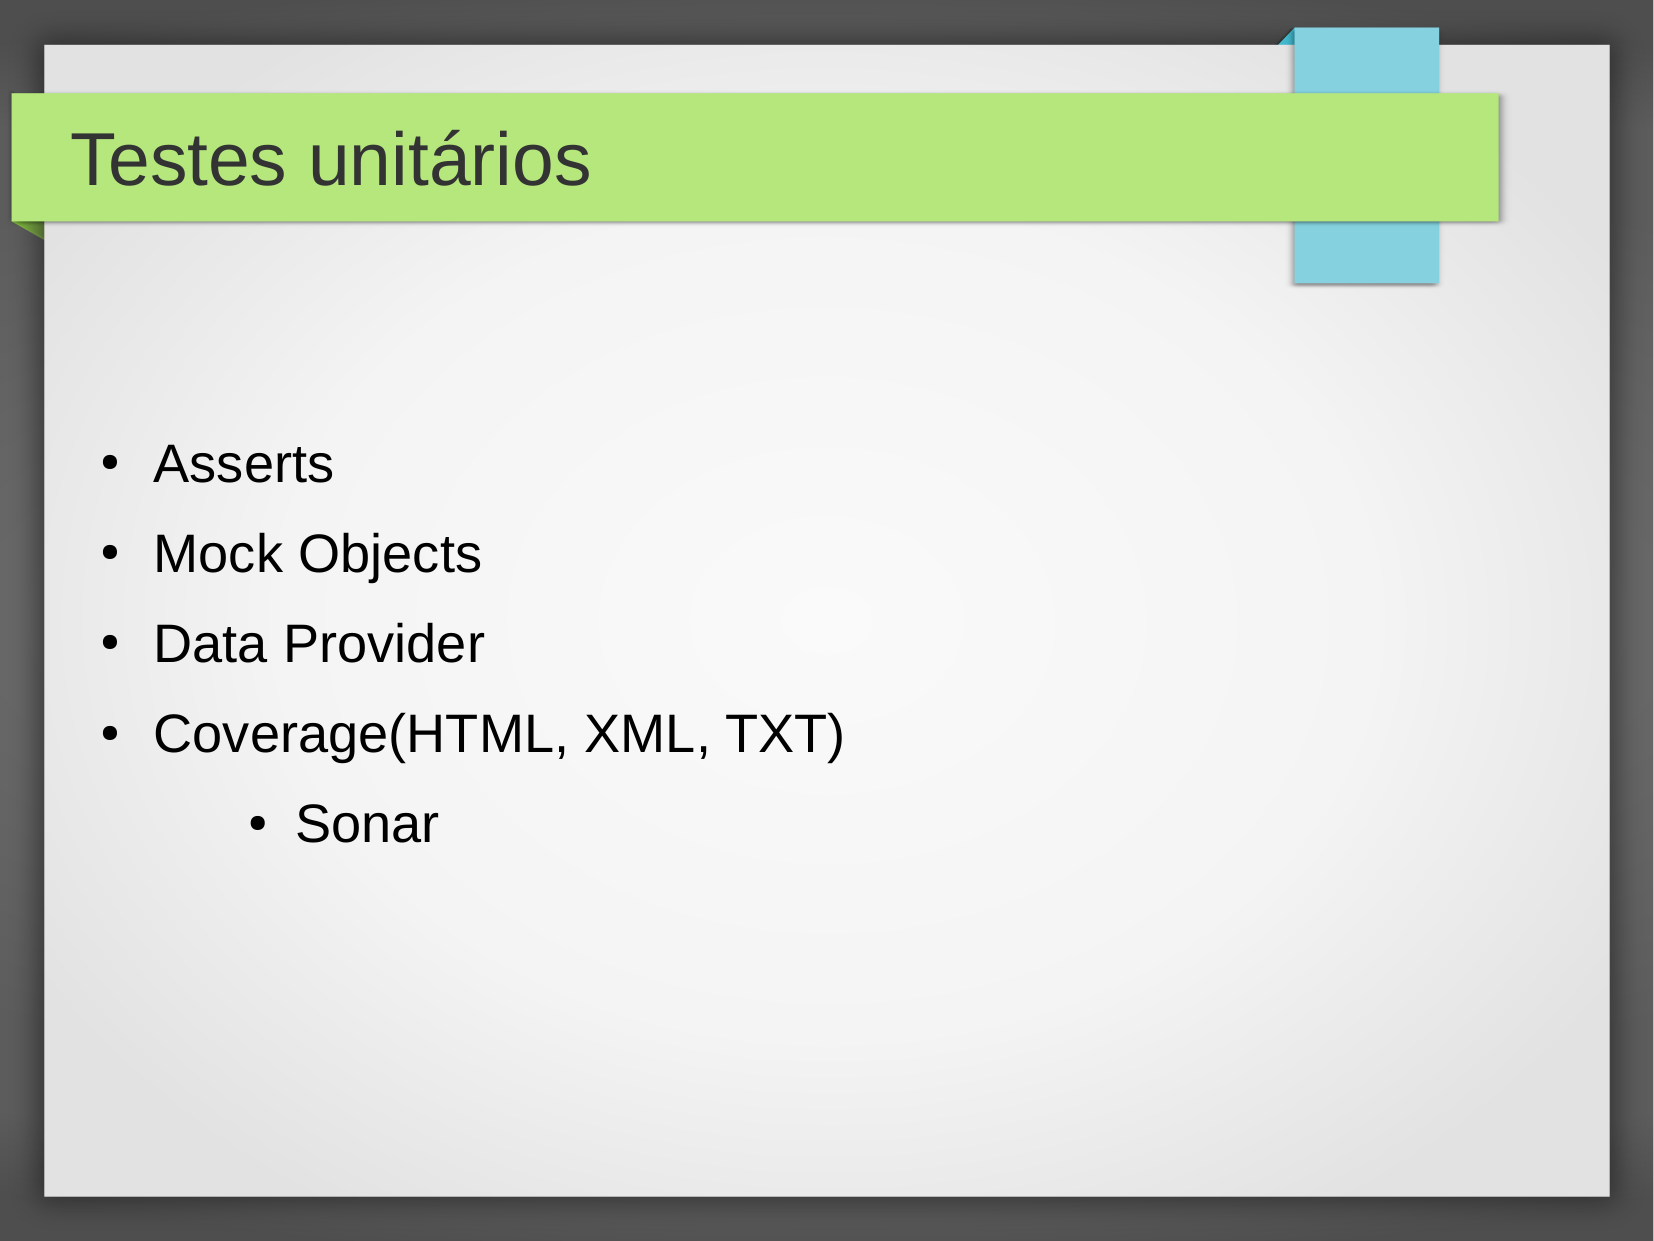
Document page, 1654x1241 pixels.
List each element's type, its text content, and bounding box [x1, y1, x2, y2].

list Asserts Mock Objects Data Provider Coverage(HTML, XML, TXT) Sonar [82, 343, 1538, 1063]
title Testes unitários [70, 106, 1229, 213]
picture [0, 0, 1654, 1241]
